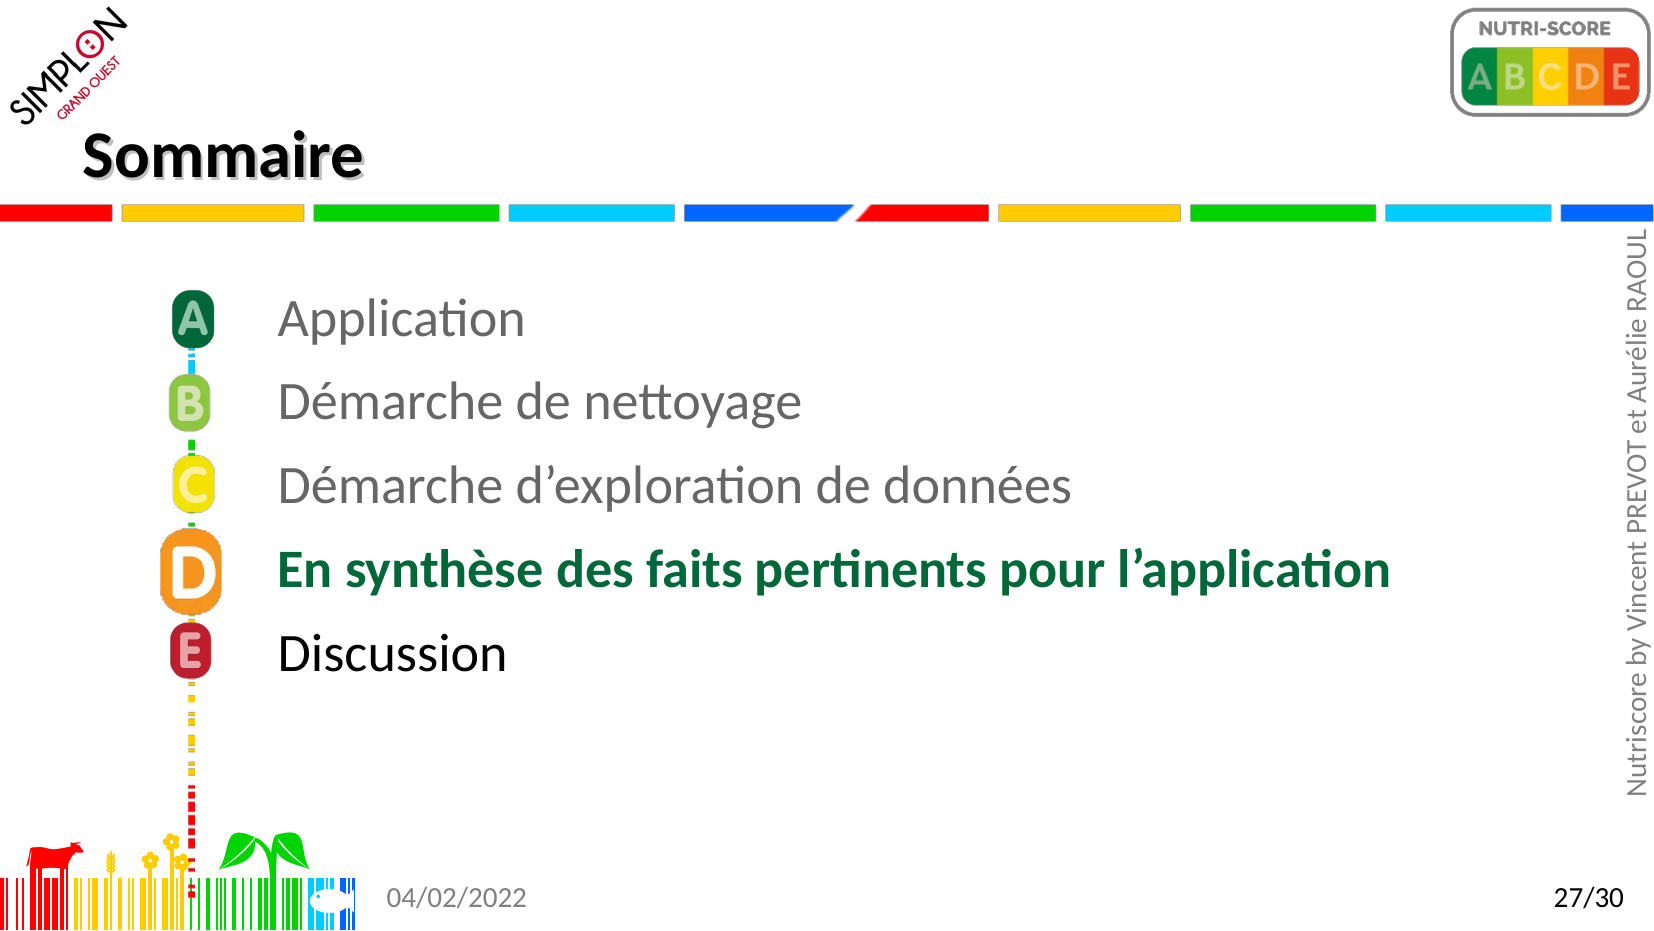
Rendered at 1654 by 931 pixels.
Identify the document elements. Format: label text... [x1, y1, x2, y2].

list Application Démarche de nettoyage Démarche d’exploration de données En synthèse des faits pertinents pour l’application Discussion [206, 295, 1577, 827]
picture [0, 200, 1654, 225]
title Sommaire [82, 108, 1571, 213]
picture [1448, 4, 1654, 119]
picture [0, 373, 355, 930]
picture [171, 289, 215, 349]
picture [2, 2, 147, 147]
